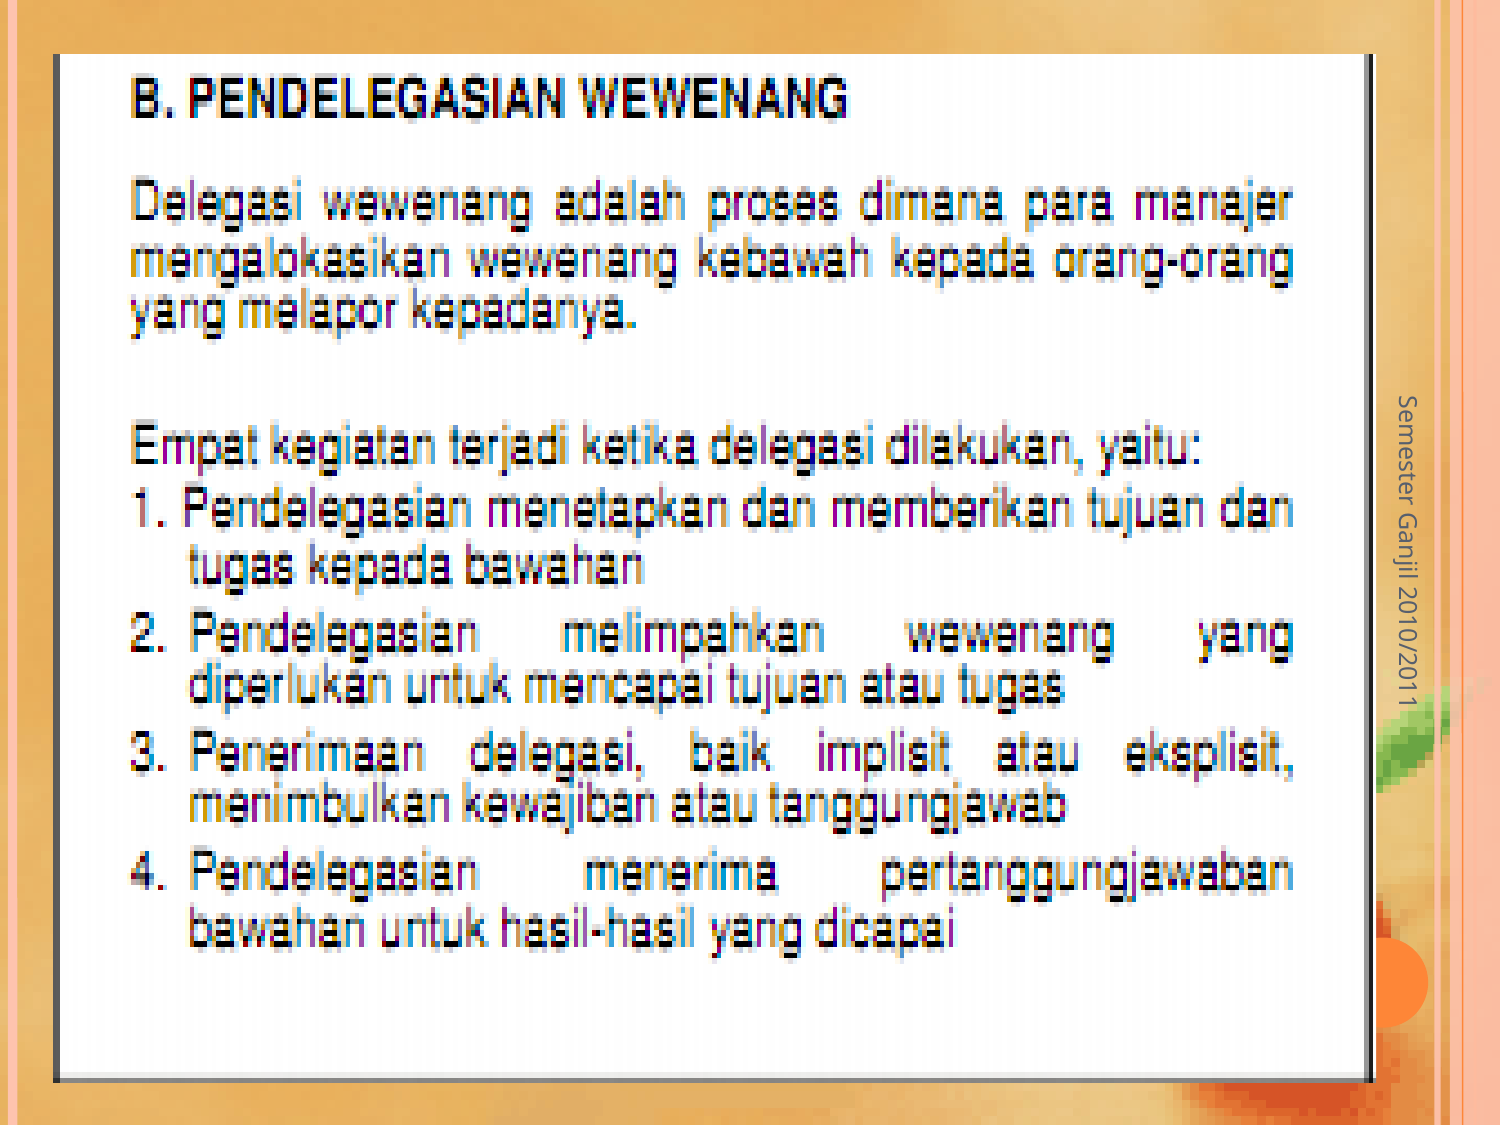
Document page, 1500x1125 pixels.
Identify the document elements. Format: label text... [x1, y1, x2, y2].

picture [53, 54, 1377, 1083]
text_box Semester Ganjil 2010/2011 [1379, 380, 1440, 906]
